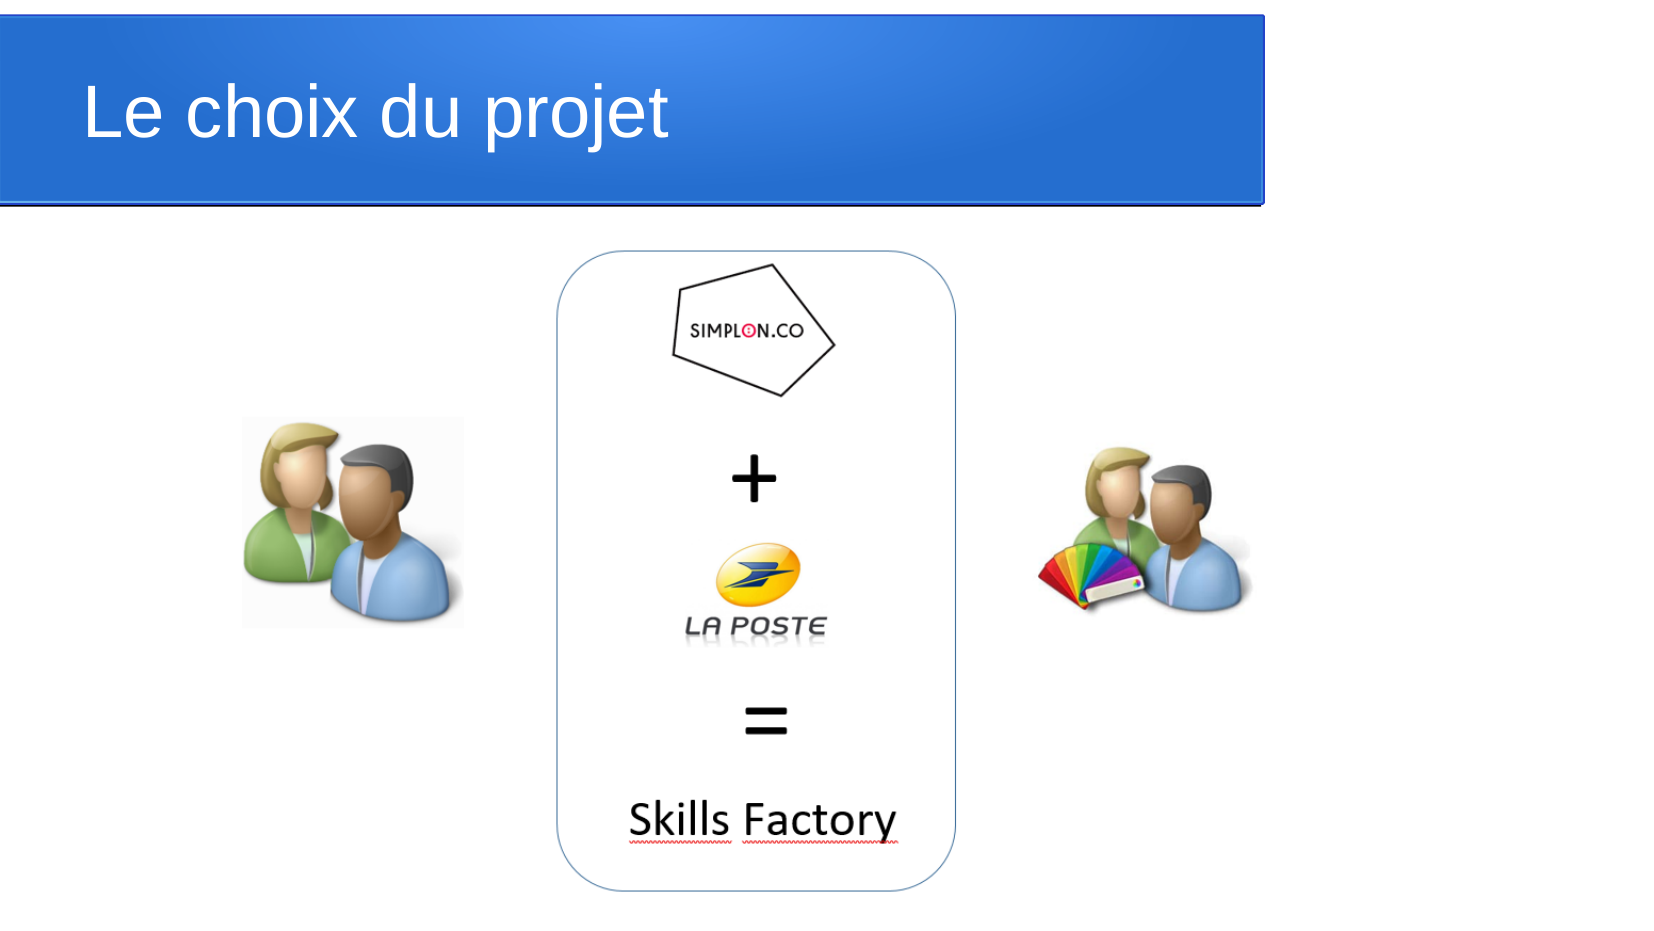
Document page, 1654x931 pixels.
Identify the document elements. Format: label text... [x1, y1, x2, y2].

picture [207, 226, 1264, 898]
title Le choix du projet [82, 29, 1264, 196]
